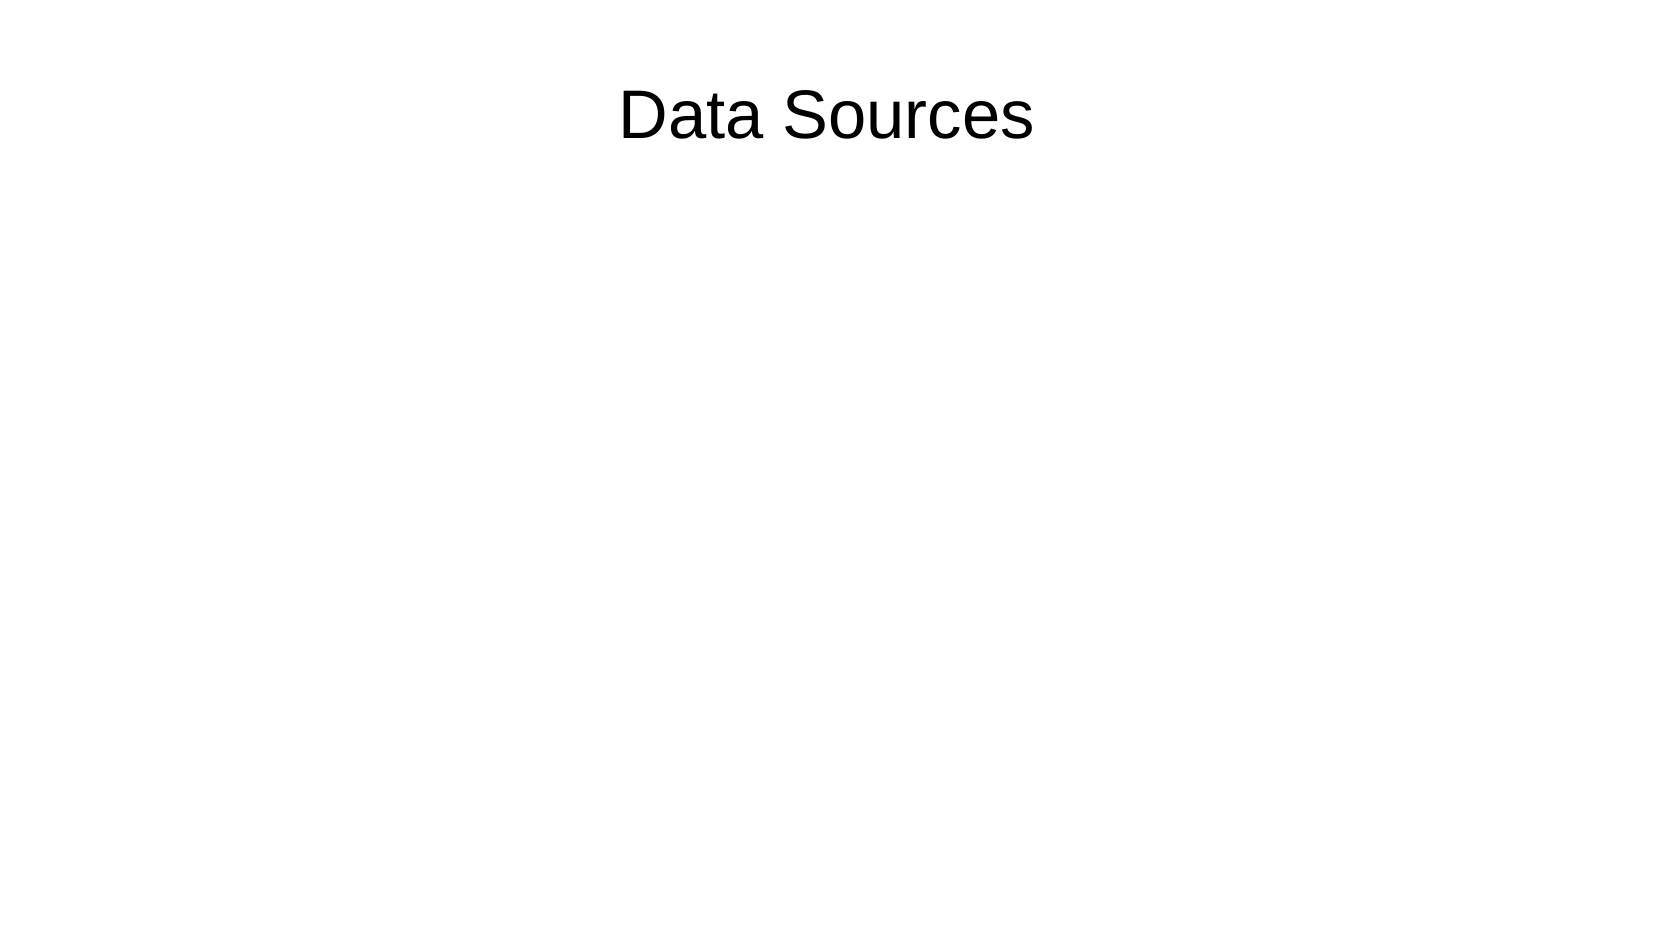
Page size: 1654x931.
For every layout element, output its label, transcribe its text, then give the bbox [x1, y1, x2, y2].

title Data Sources [82, 37, 1571, 193]
